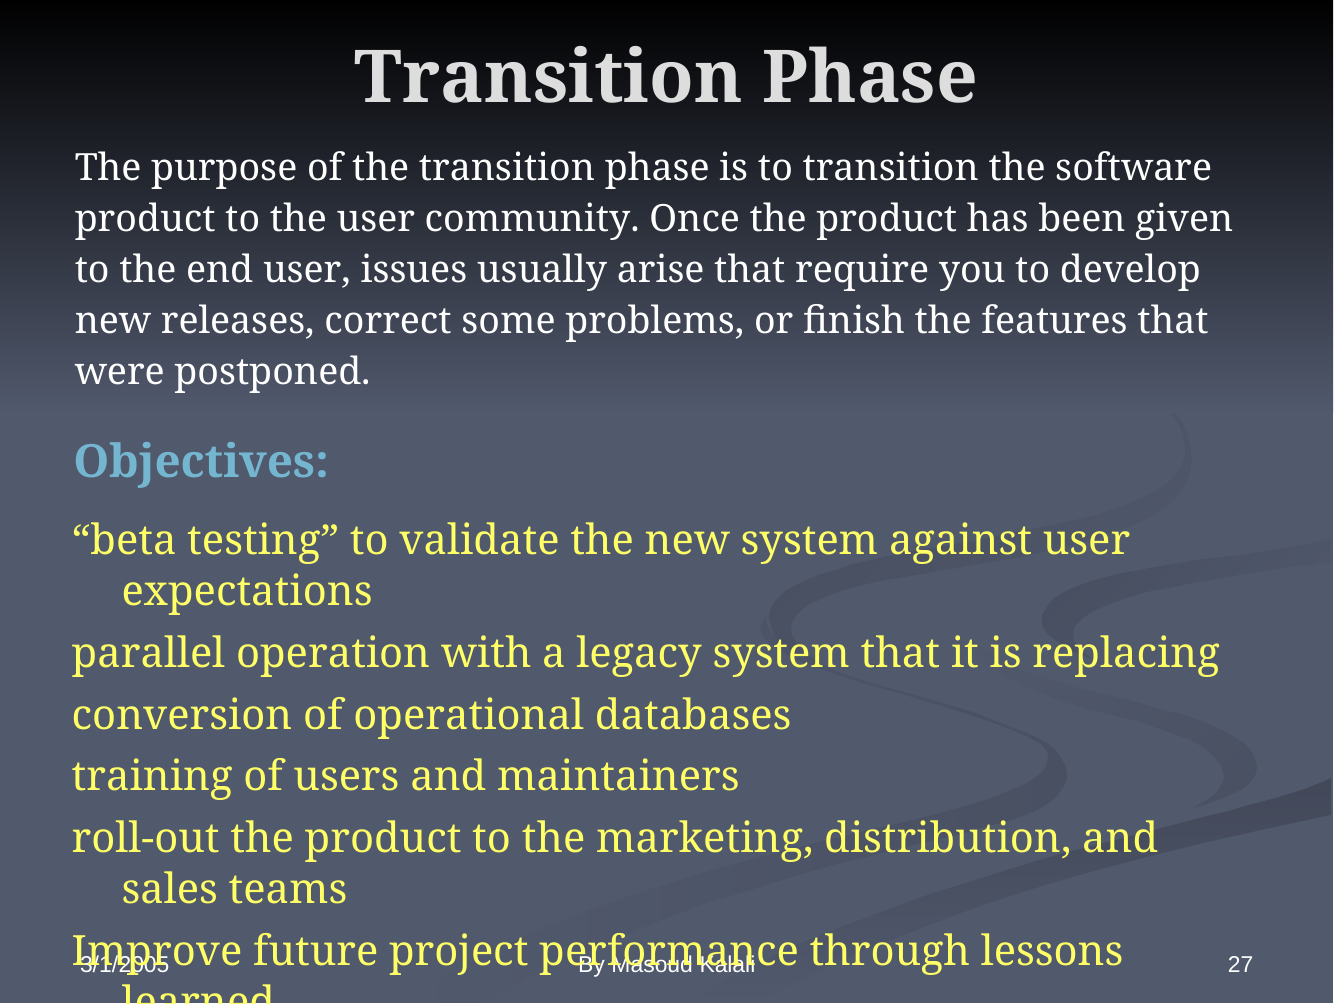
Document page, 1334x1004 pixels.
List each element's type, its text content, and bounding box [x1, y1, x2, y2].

text_box Objectives: [58, 420, 371, 499]
text_box The purpose of the transition phase is to transition the software product to the user community. Once the product has been given to the end user, issues usually arise that require you to develop new releases, correct some problems, or finish the features that were postponed. [59, 132, 1284, 404]
list “beta testing” to validate the new system against user expectations parallel operation with a legacy system that it is replacing conversion of operational databases training of users and maintainers roll-out the product to the marketing, distribution, and sales teams Improve future project performance through lessons learned [58, 506, 1259, 872]
title Transition Phase [66, 23, 1267, 125]
